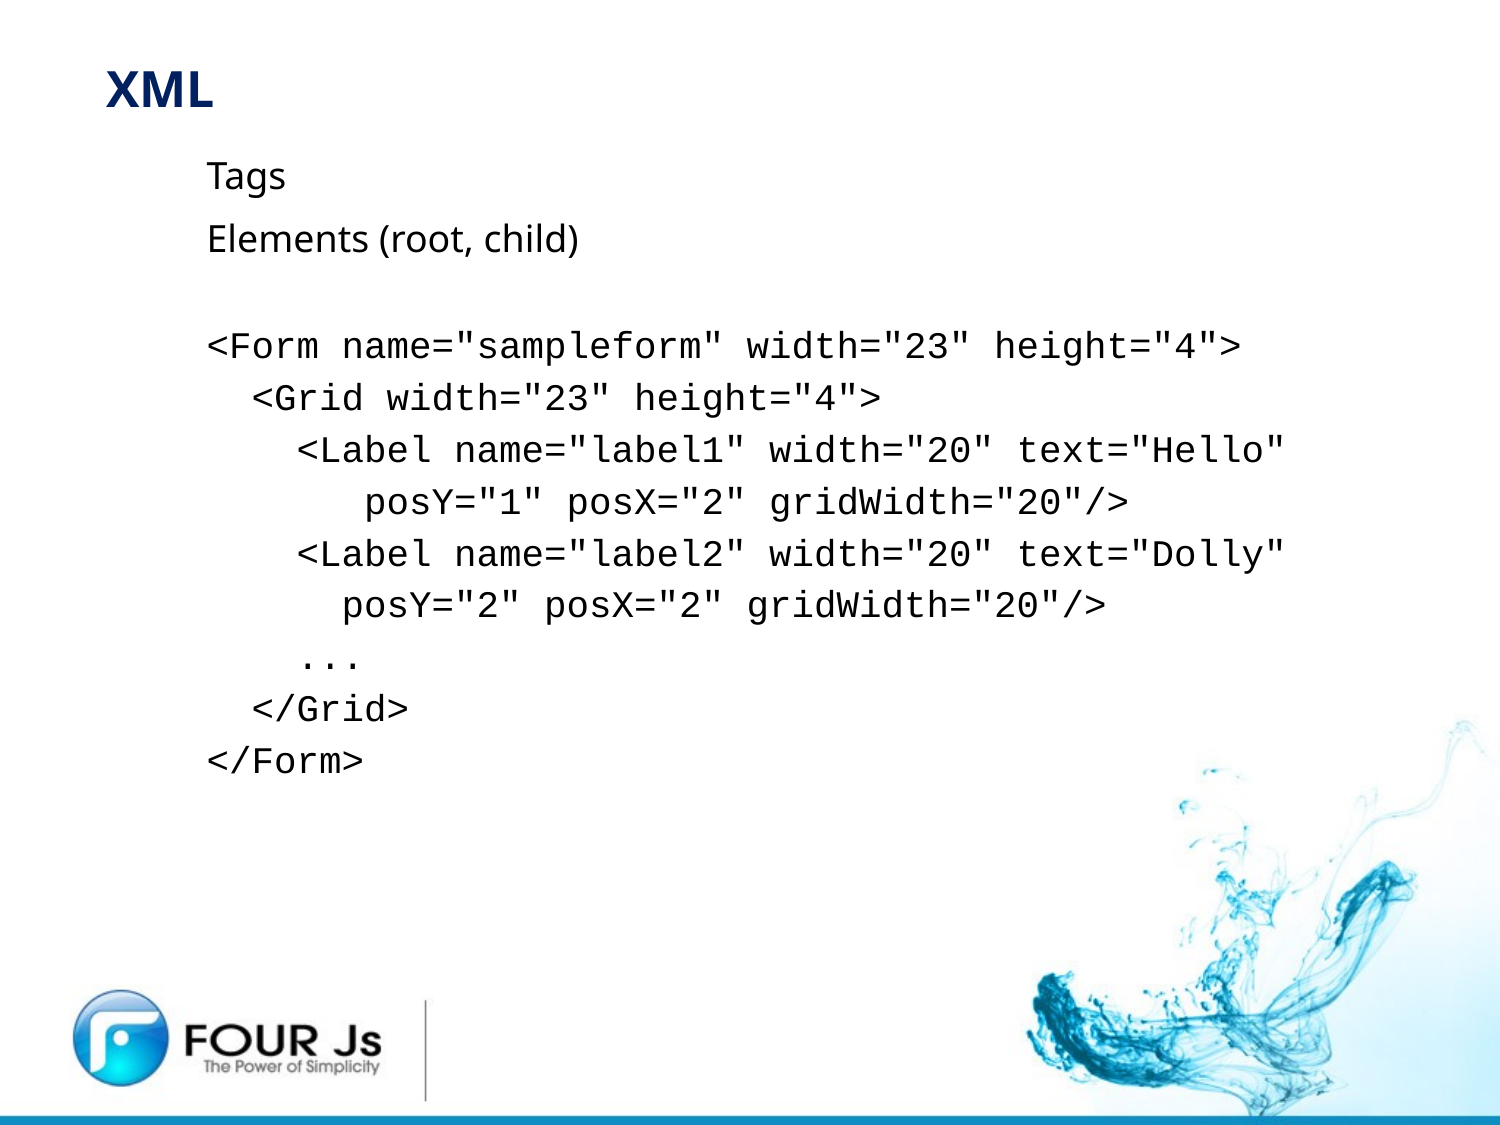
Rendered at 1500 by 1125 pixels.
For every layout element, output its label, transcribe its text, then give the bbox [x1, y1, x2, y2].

text_box Tags Elements (root, child) <Form name="sampleform" width="23" height="4"> <Grid width="23" height="4"> <Label name="label1" width="20" text="Hello" posY="1" posX="2" gridWidth="20"/> <Label name="label2" width="20" text="Dolly" posY="2" posX="2" gridWidth="20"/> ... </Grid> </Form> [191, 141, 1421, 923]
picture [0, 0, 1500, 1122]
title XML [106, 35, 1388, 142]
